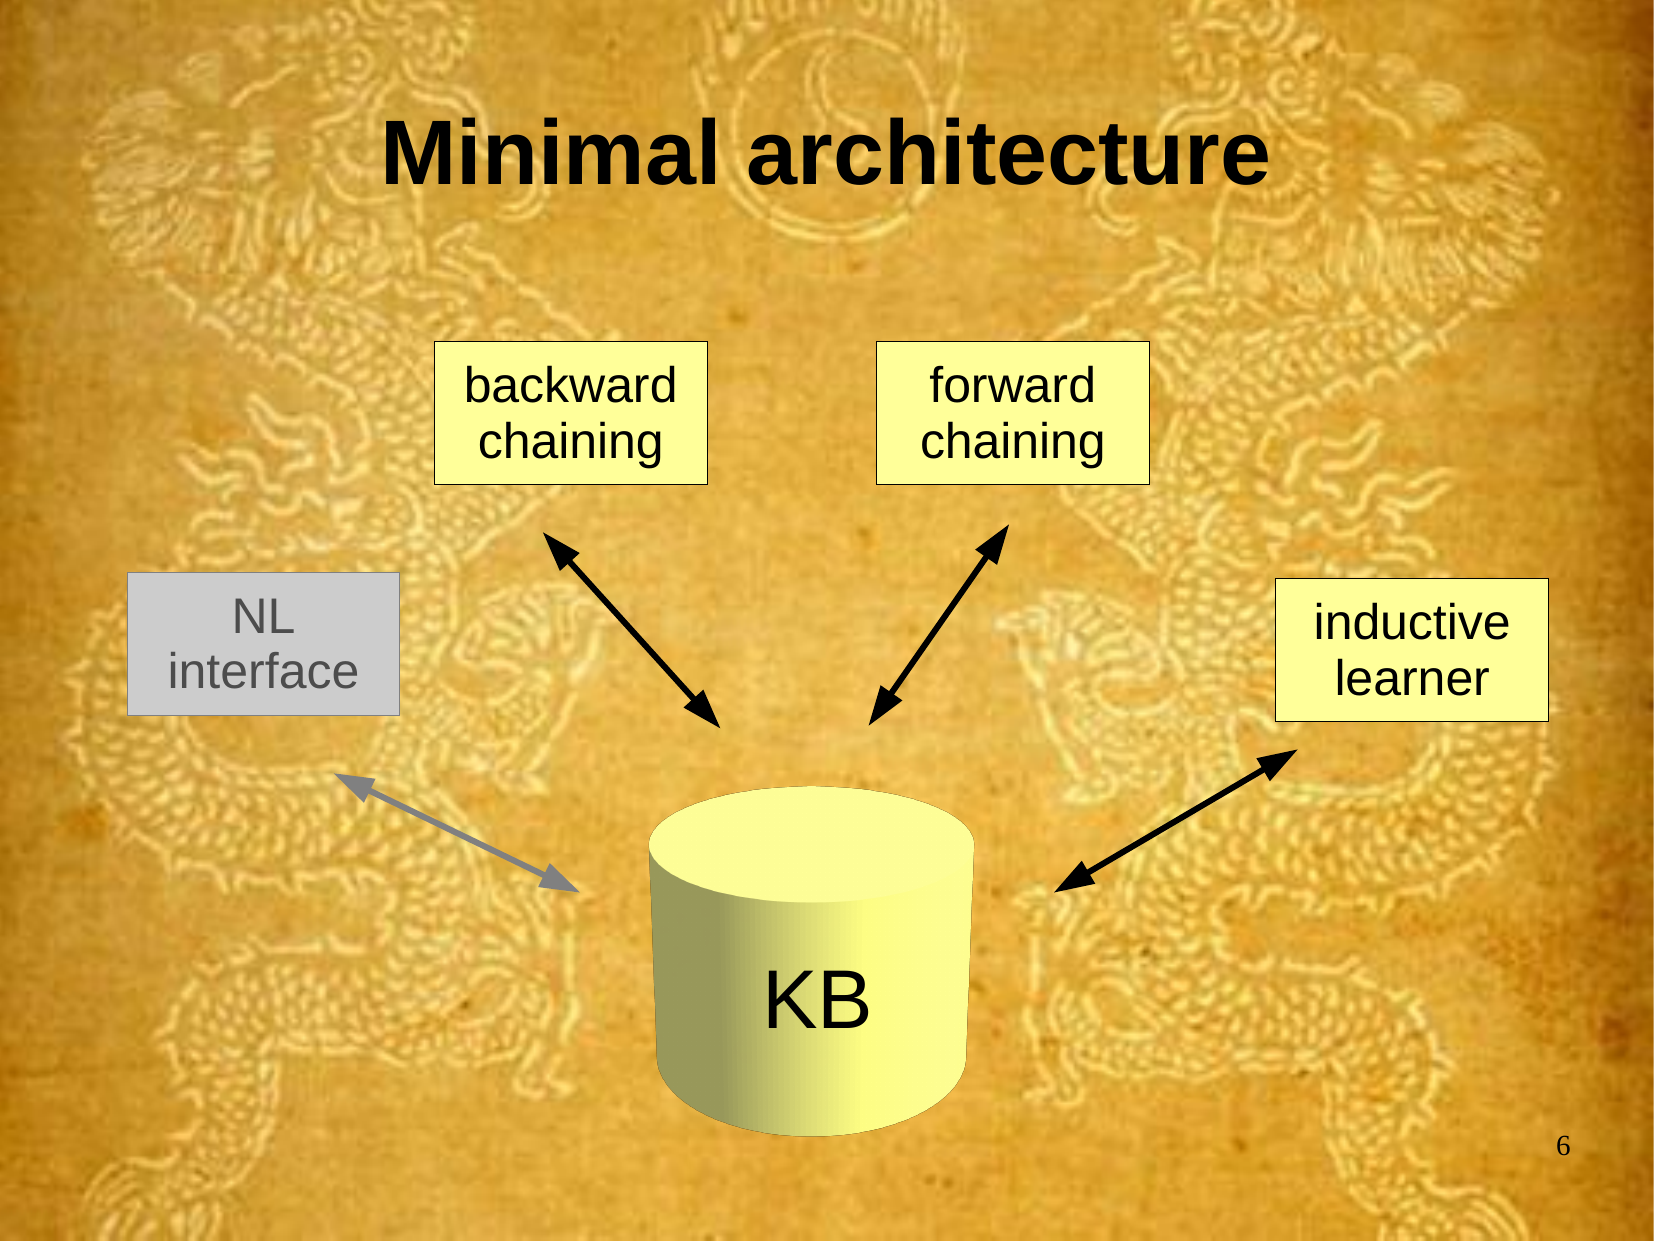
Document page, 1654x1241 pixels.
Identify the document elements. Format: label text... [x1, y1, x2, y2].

text_box NL interface [127, 572, 400, 716]
text_box backward chaining [434, 341, 708, 485]
title Minimal architecture [82, 56, 1571, 250]
text_box inductive learner [1275, 578, 1549, 722]
picture [0, 0, 1654, 1241]
text_box KB [747, 946, 909, 1055]
text_box forward chaining [876, 341, 1150, 485]
